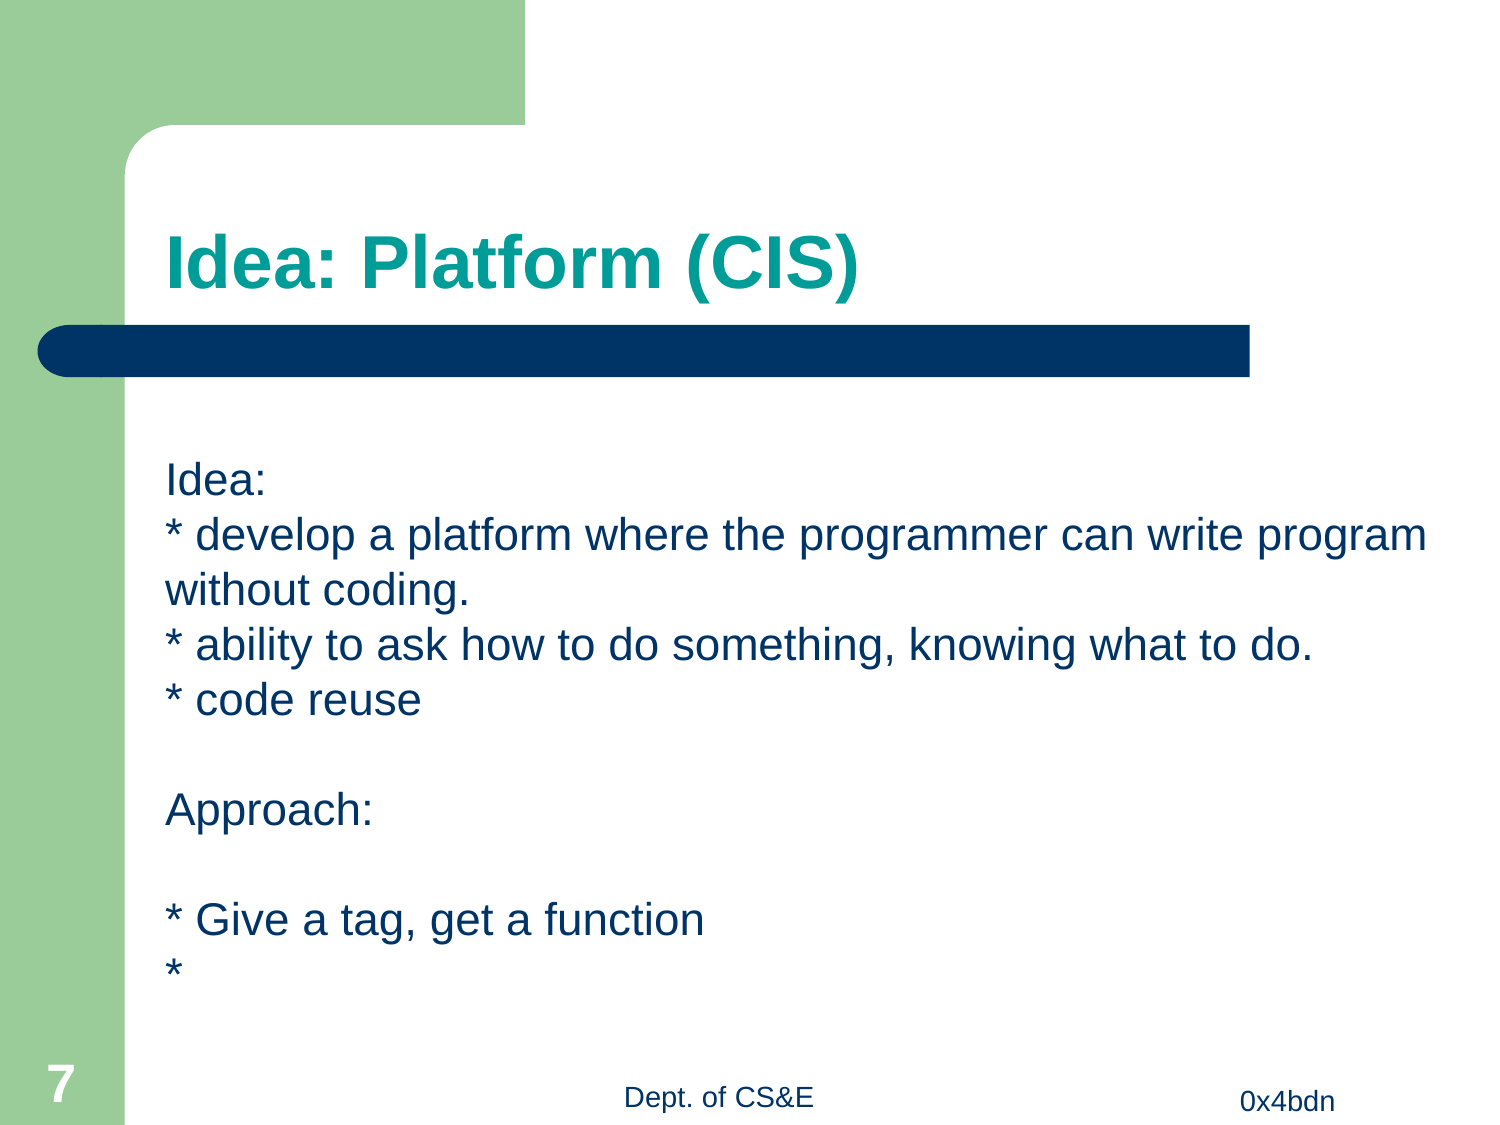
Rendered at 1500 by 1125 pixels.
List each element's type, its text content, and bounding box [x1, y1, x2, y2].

list Idea: * develop a platform where the programmer can write program without coding. * ability to ask how to do something, knowing what to do. * code reuse Approach: * Give a tag, get a function * [150, 387, 1463, 1000]
slide_number 0x4bdn [1149, 1074, 1463, 1125]
title Idea: Platform (CIS) [150, 125, 1463, 313]
slide_number <number> [13, 1040, 111, 1121]
footer Dept. of CS&E [481, 1071, 957, 1122]
